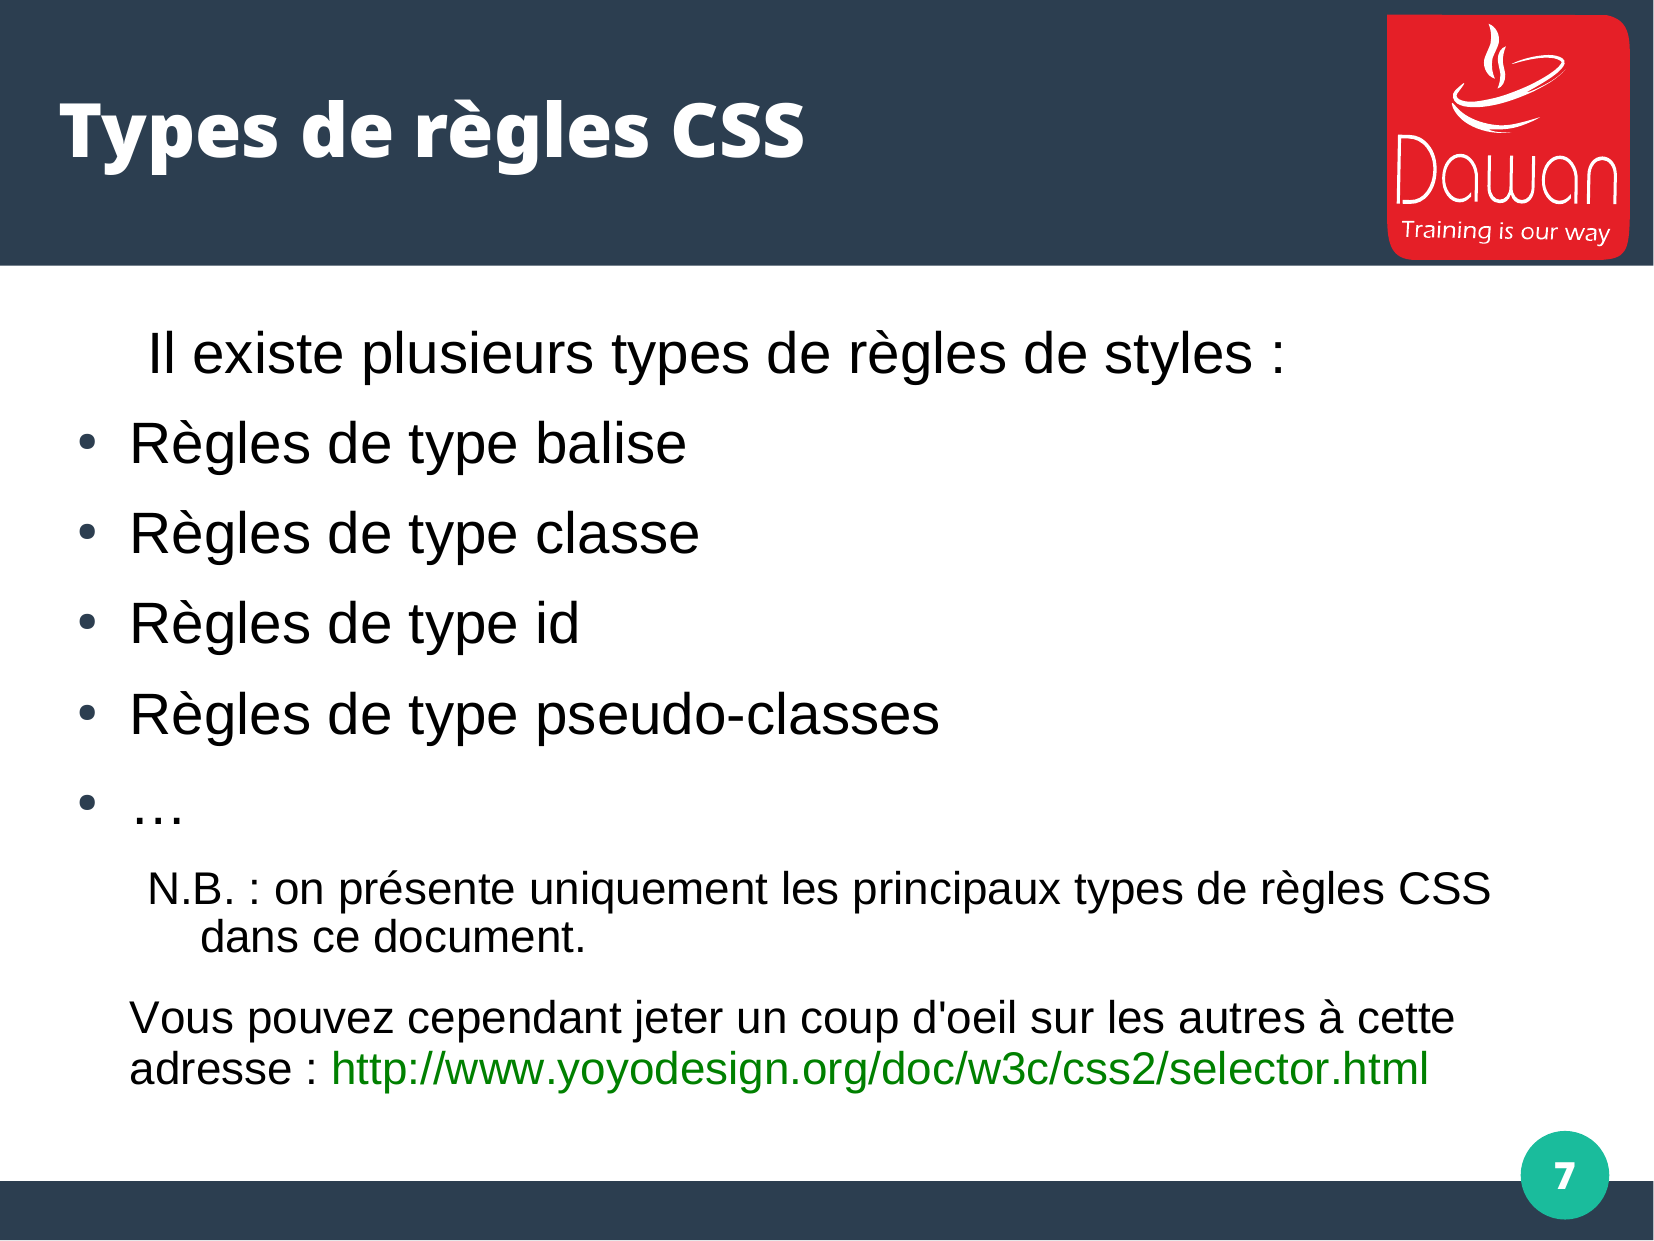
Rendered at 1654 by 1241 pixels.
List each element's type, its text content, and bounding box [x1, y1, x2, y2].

list Il existe plusieurs types de règles de styles : Règles de type balise Règles de type classe Règles de type id Règles de type pseudo-classes … N.B. : on présente uniquement les principaux types de règles CSS dans ce document. Vous pouvez cependant jeter un coup d'oeil sur les autres à cette adresse : http://www.yoyodesign.org/doc/w3c/css2/selector.html [59, 324, 1595, 1152]
picture [1387, 14, 1630, 260]
title Types de règles CSS [59, 49, 1387, 207]
